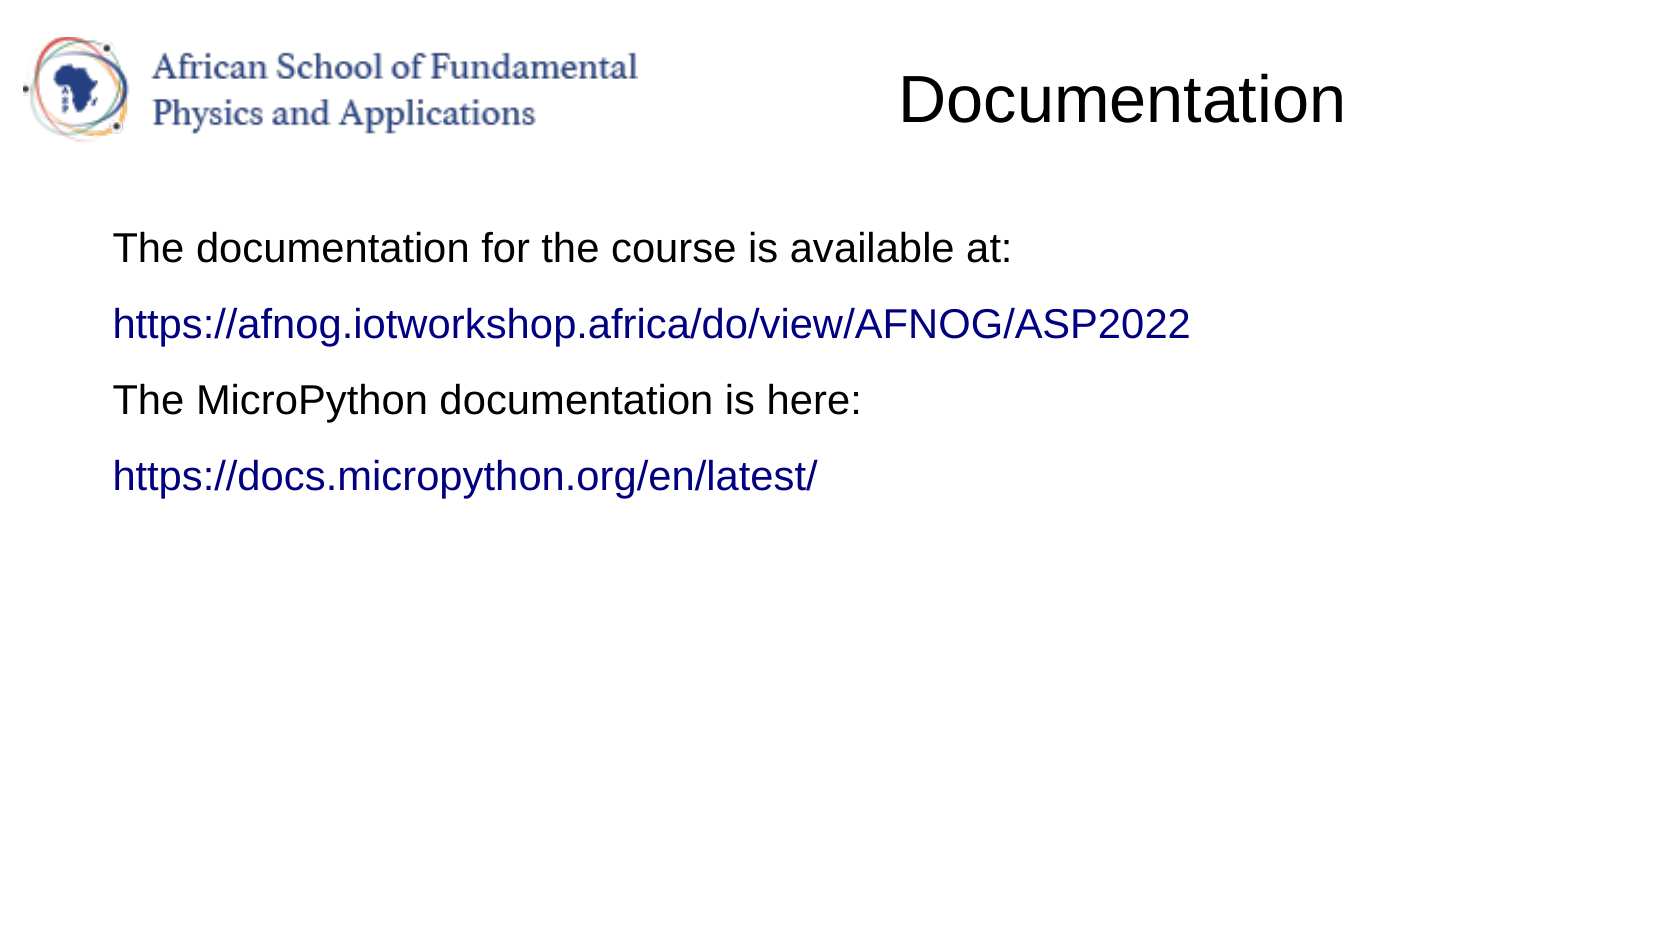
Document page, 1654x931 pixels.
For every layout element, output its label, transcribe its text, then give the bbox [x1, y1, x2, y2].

list The documentation for the course is available at: https://afnog.iotworkshop.africa/do/view/AFNOG/ASP2022 The MicroPython documentation is here: https://docs.micropython.org/en/latest/ [112, 225, 1601, 765]
picture [23, 37, 635, 142]
title Documentation [635, 21, 1610, 177]
